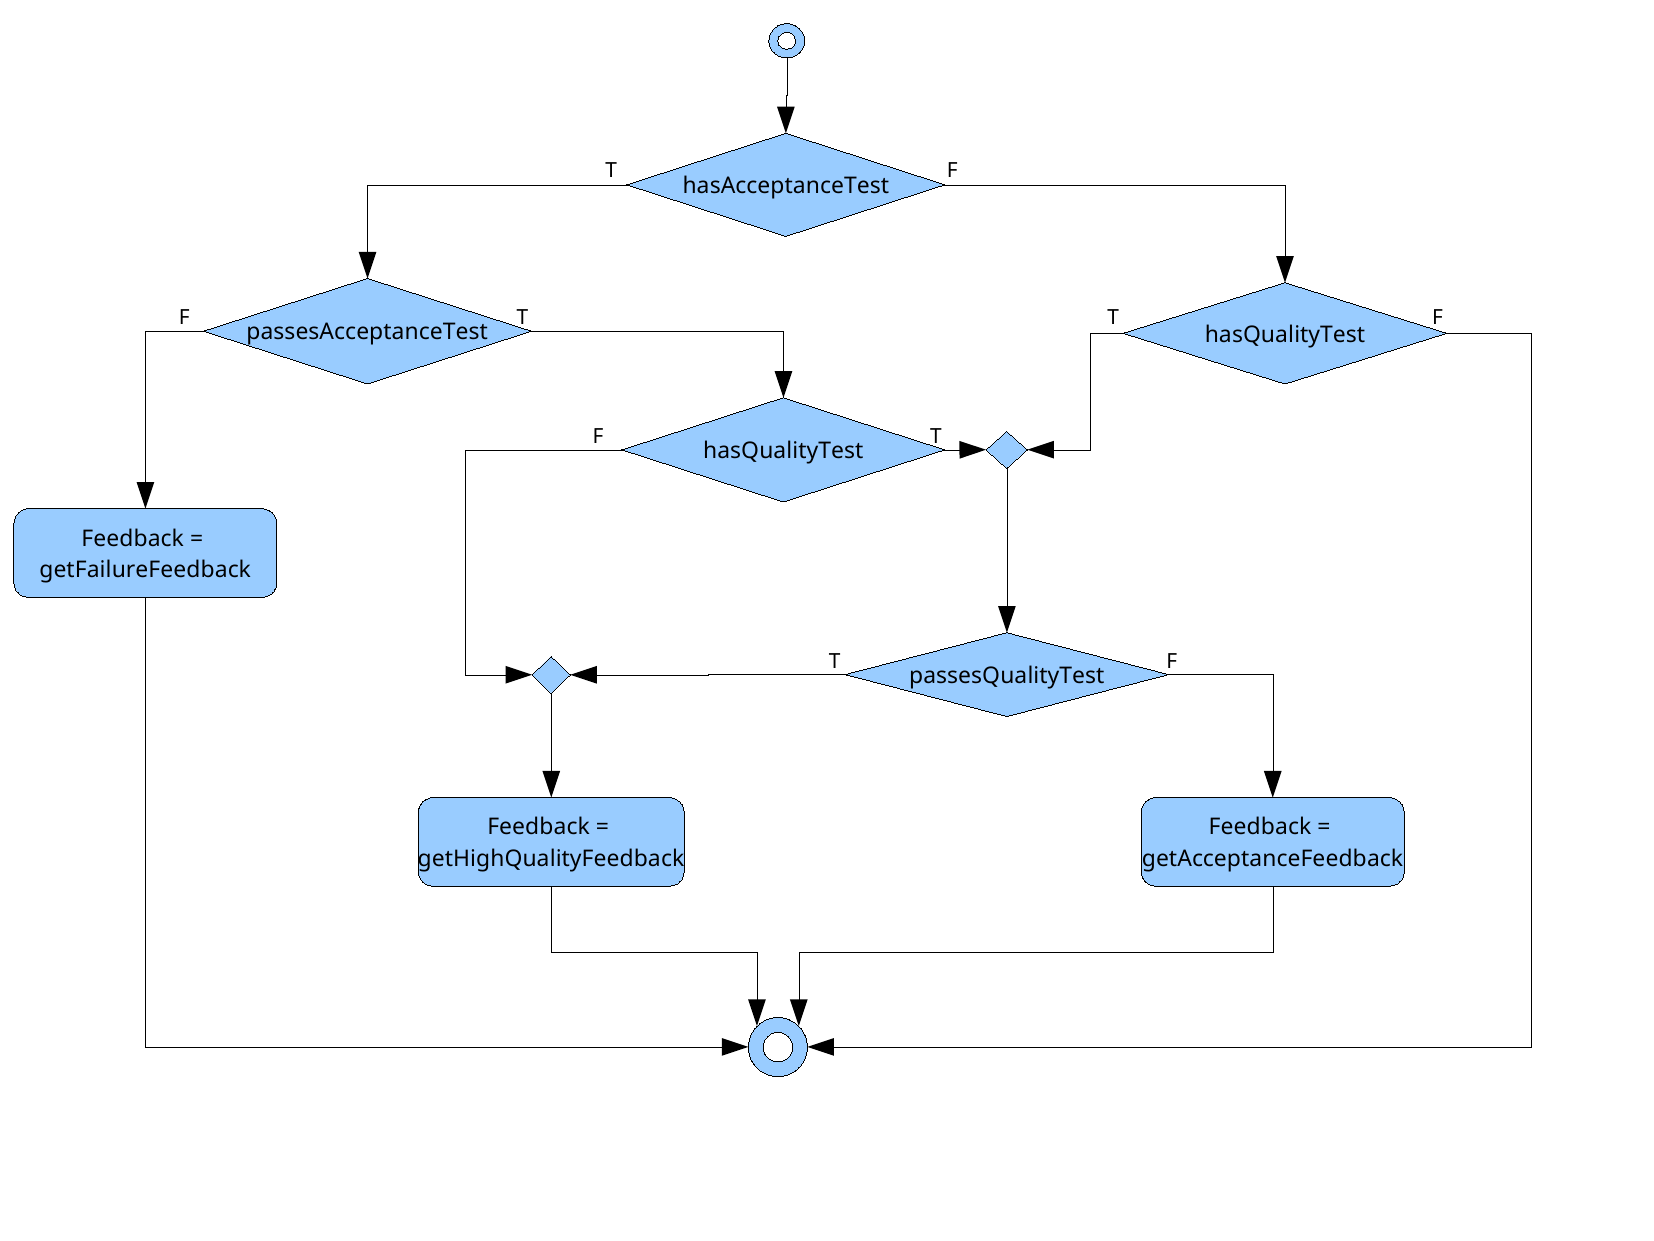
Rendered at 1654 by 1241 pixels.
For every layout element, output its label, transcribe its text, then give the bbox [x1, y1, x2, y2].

text_box hasQualityTest [1131, 282, 1439, 384]
text_box T [915, 413, 958, 454]
text_box Feedback = getFailureFeedback [13, 508, 277, 598]
text_box passesQualityTest [857, 632, 1151, 717]
text_box [748, 1017, 808, 1077]
text_box [768, 23, 805, 58]
text_box hasQualityTest [621, 397, 932, 502]
text_box F [1151, 639, 1194, 680]
text_box Feedback = getHighQualityFeedback [418, 797, 685, 887]
text_box [986, 431, 1028, 469]
text_box T [501, 295, 545, 336]
text_box F [577, 413, 621, 454]
text_box passesAcceptanceTest [207, 278, 517, 384]
text_box F [932, 147, 975, 188]
text_box T [1092, 295, 1135, 336]
text_box T [590, 147, 633, 188]
text_box hasAcceptanceTest [633, 133, 935, 237]
text_box [532, 656, 571, 694]
text_box F [1417, 295, 1460, 336]
text_box F [164, 295, 207, 336]
text_box T [813, 639, 857, 680]
text_box Feedback = getAcceptanceFeedback [1141, 797, 1405, 887]
